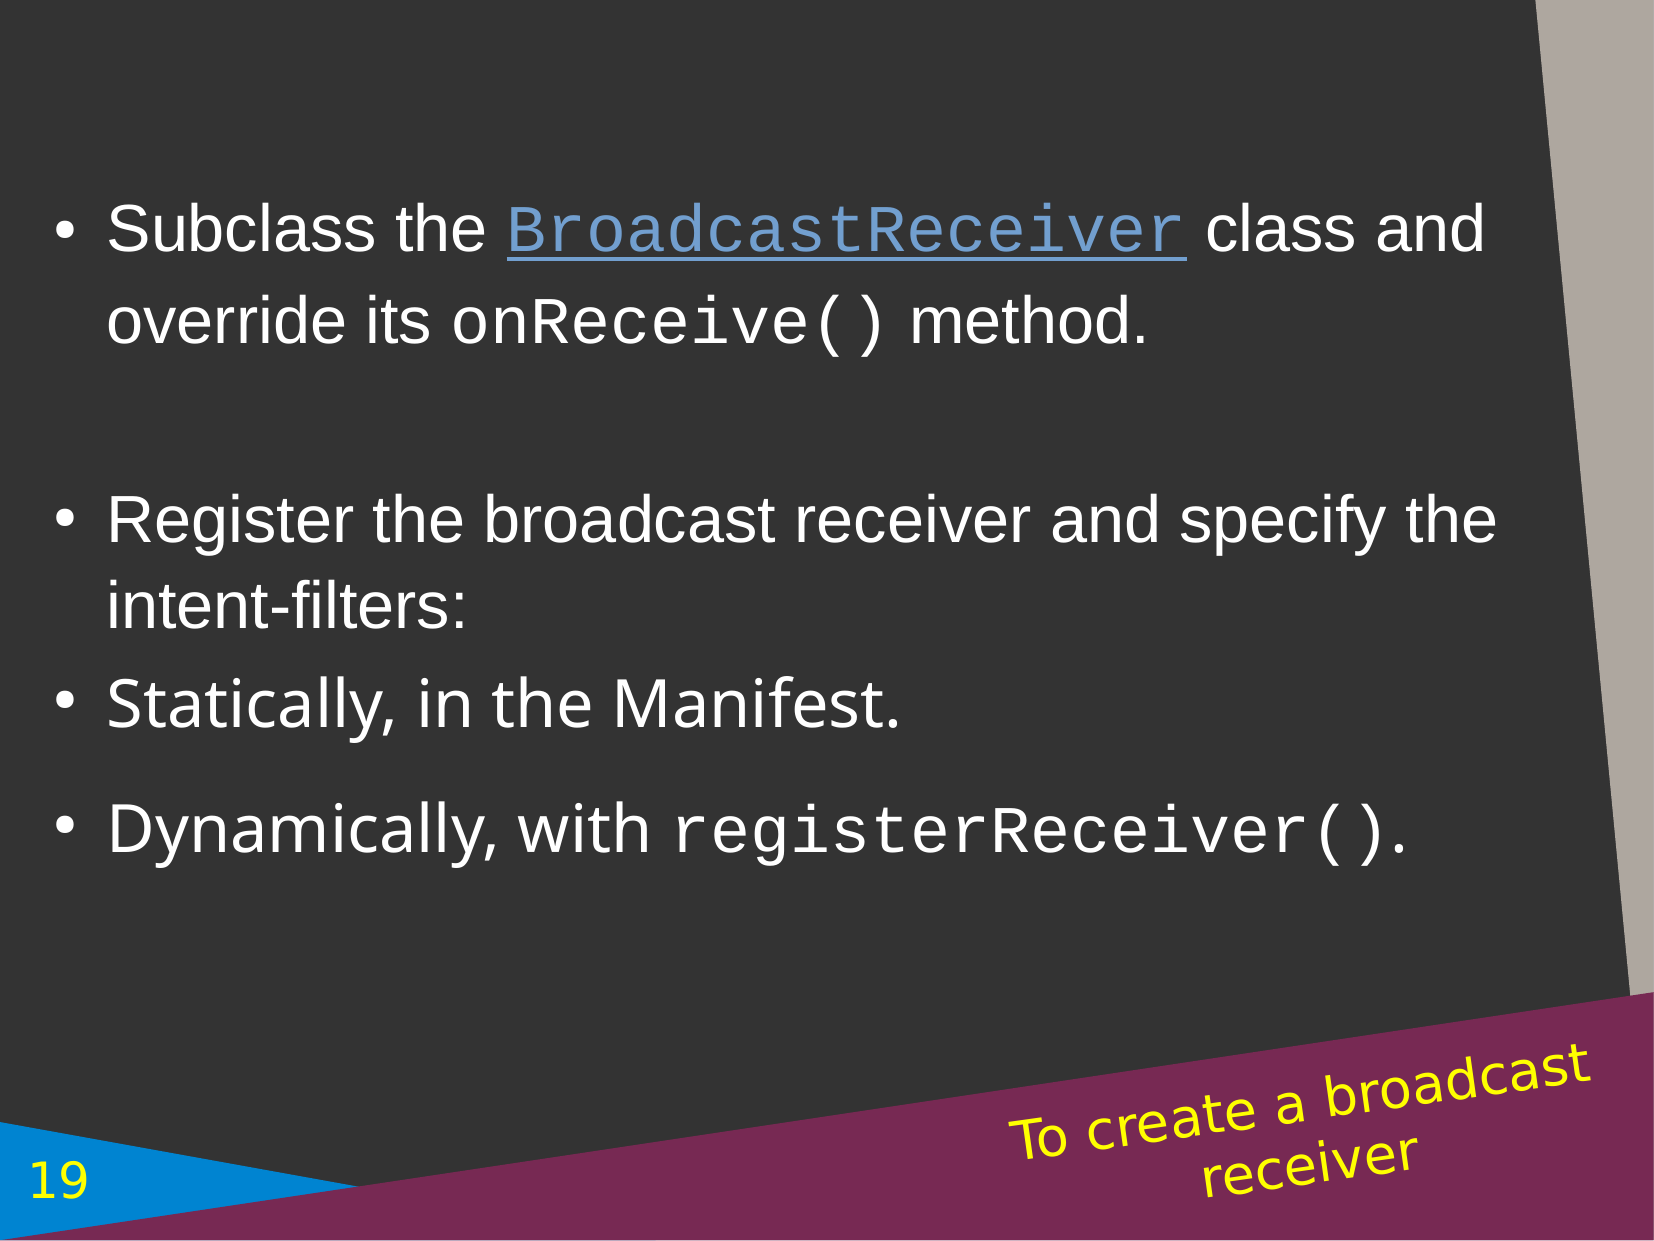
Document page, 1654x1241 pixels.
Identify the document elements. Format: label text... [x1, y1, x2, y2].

title To create a broadcast receiver [956, 995, 1654, 1241]
list Subclass the BroadcastReceiver class and override its onReceive() method. Register the broadcast receiver and specify the intent-filters: Statically, in the Manifest. Dynamically, with registerReceiver(). [35, 59, 1524, 993]
